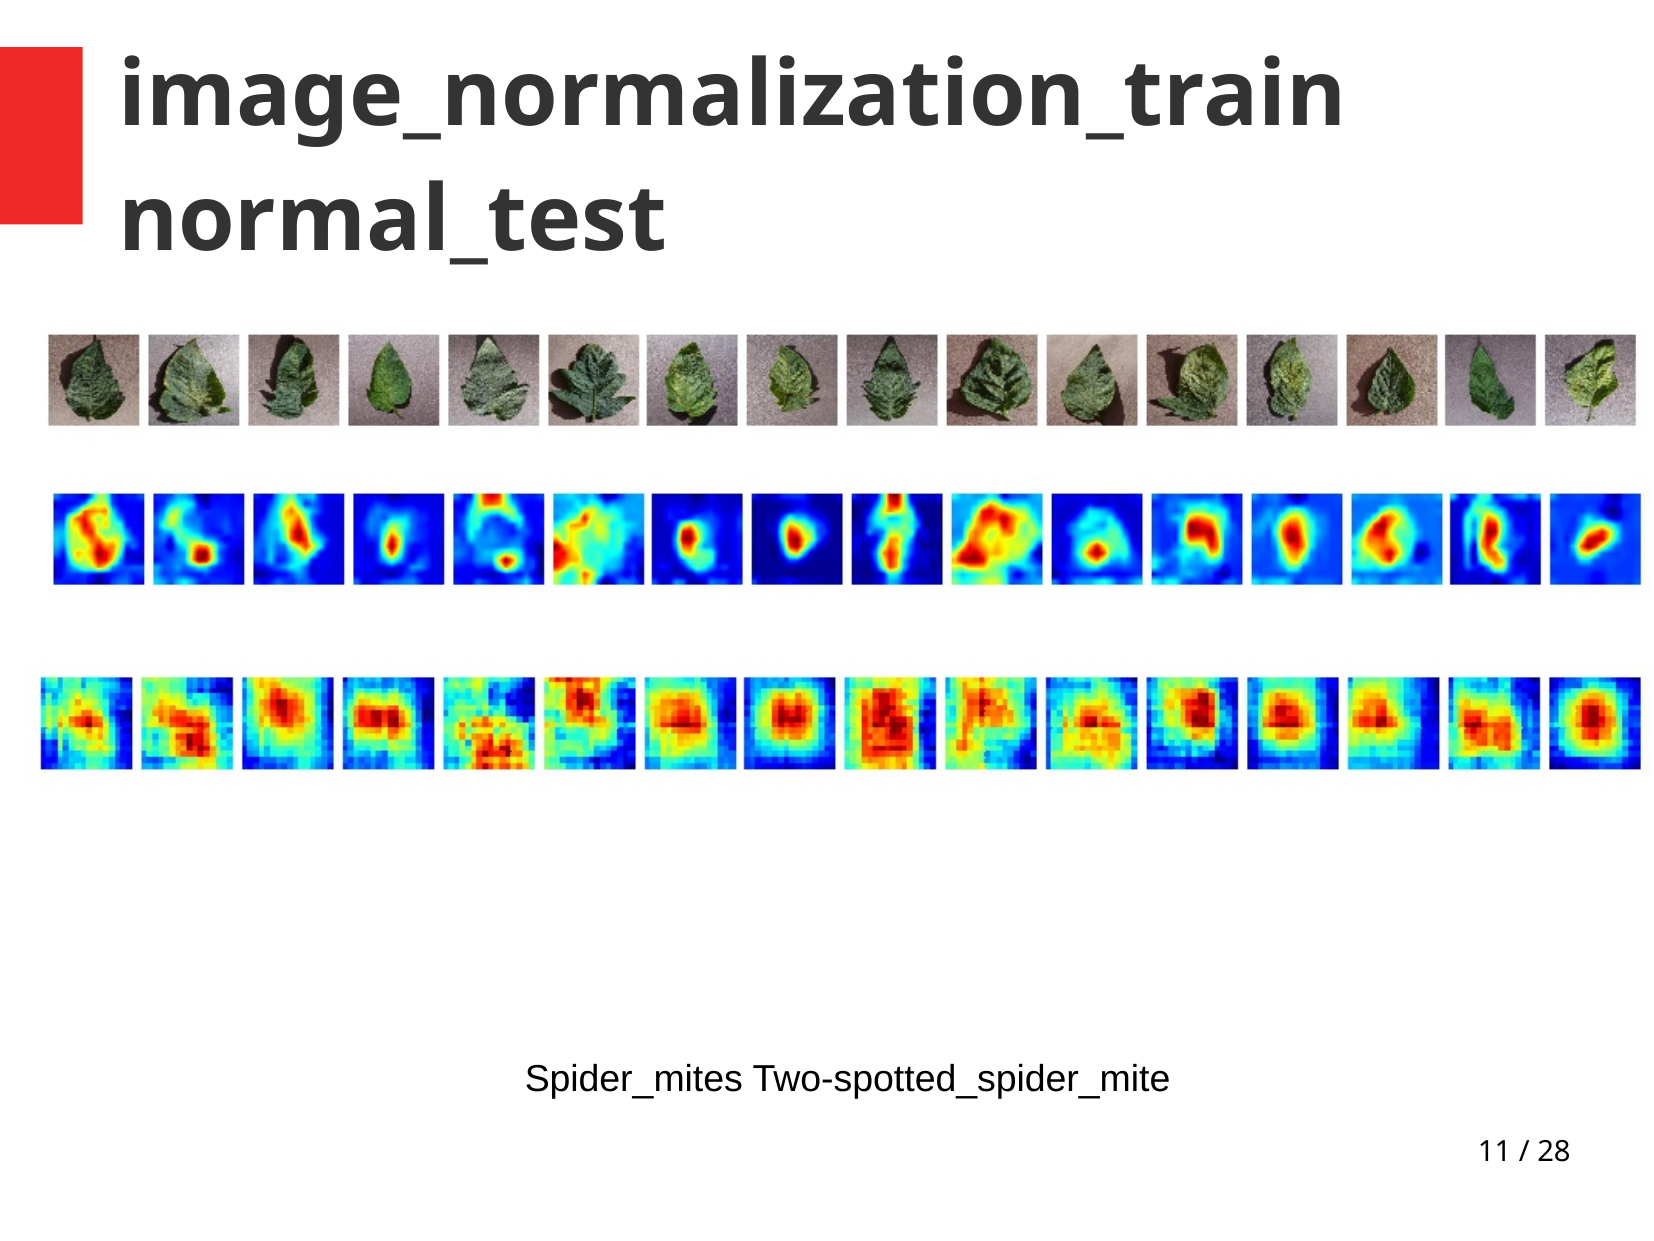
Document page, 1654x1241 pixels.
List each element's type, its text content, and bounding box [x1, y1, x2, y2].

picture [0, 318, 1653, 463]
picture [4, 662, 1654, 807]
text_box Spider_mites Two-spotted_spider_mite [510, 1050, 1277, 1107]
picture [3, 477, 1654, 622]
title image_normalization_train normal_test [118, 45, 1571, 260]
